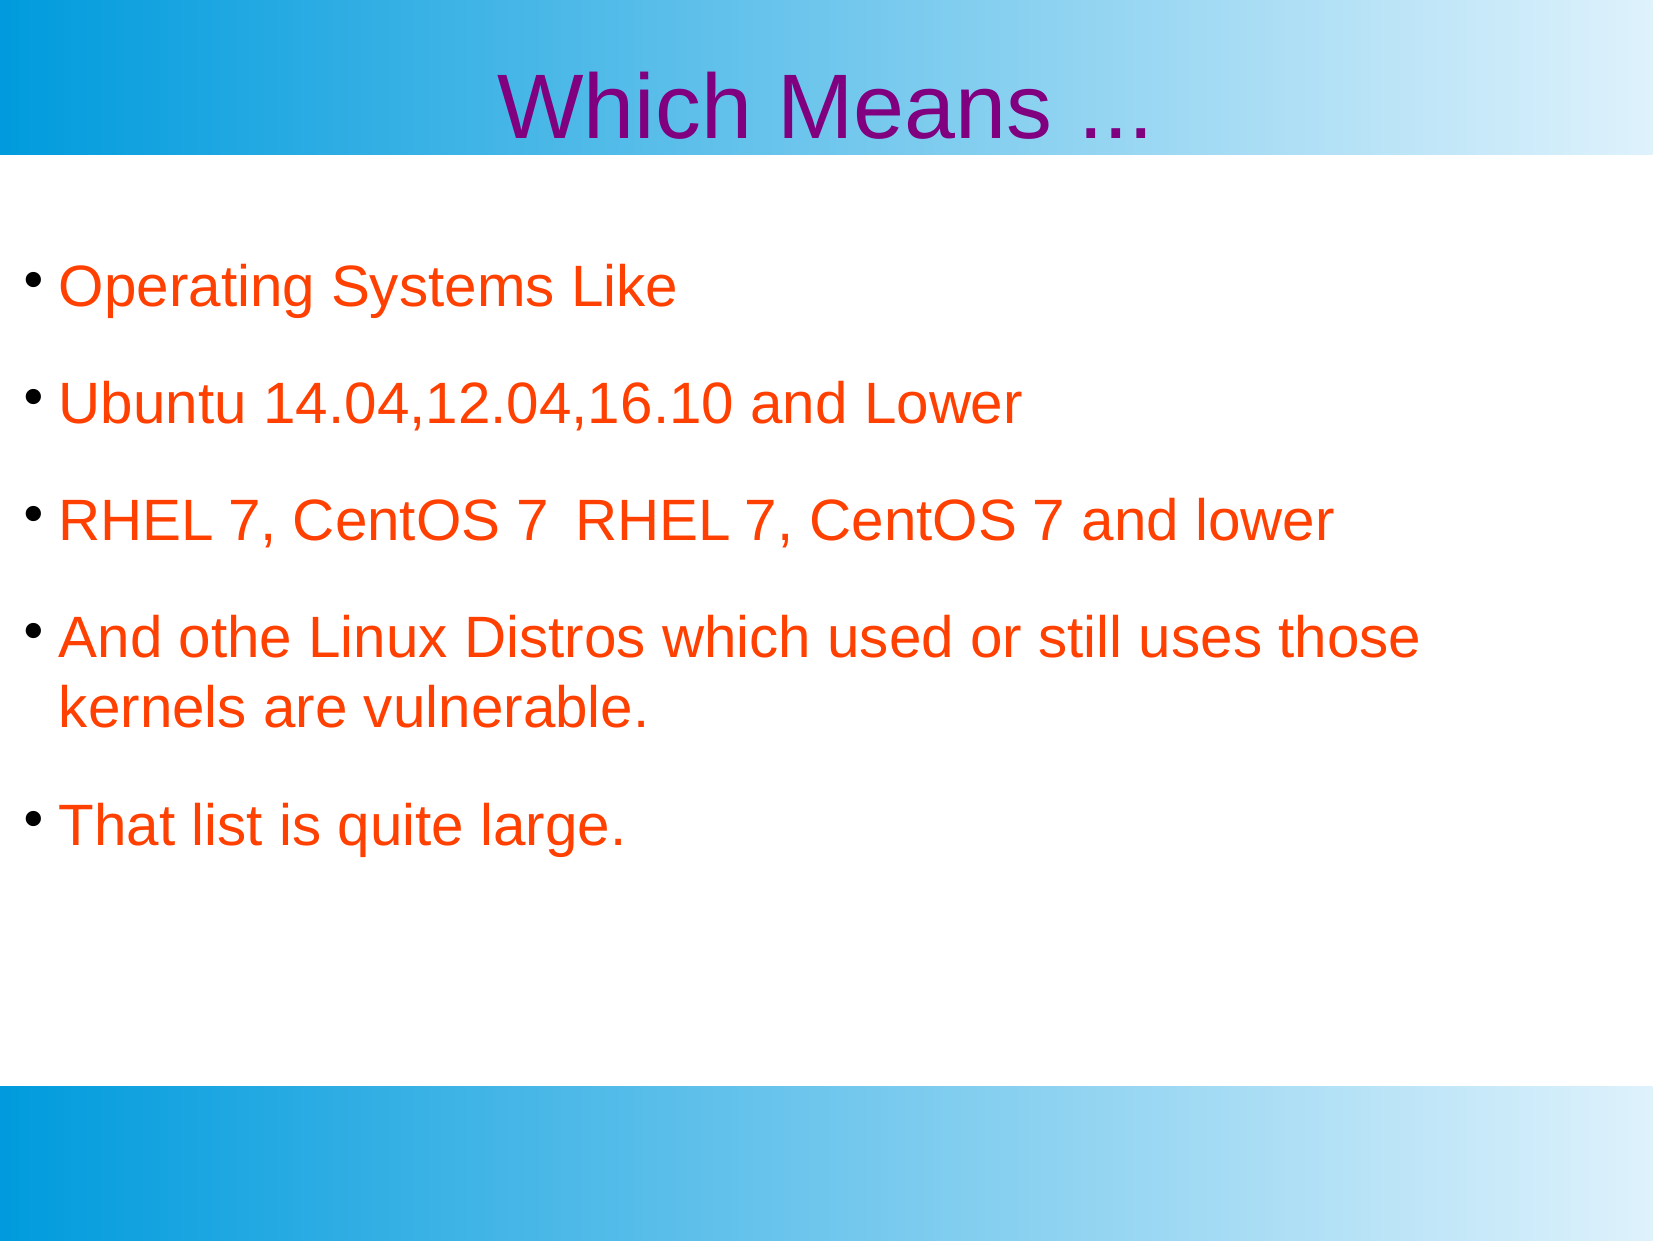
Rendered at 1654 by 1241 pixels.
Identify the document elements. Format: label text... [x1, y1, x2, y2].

text_box Operating Systems Like Ubuntu 14.04,12.04,16.10 and Lower RHEL 7, CentOS 7 RHEL 7, CentOS 7 and lower And othe Linux Distros which used or still uses those kernels are vulnerable. That list is quite large. [23, 247, 1571, 857]
text_box Which Means ... [82, 46, 1571, 157]
